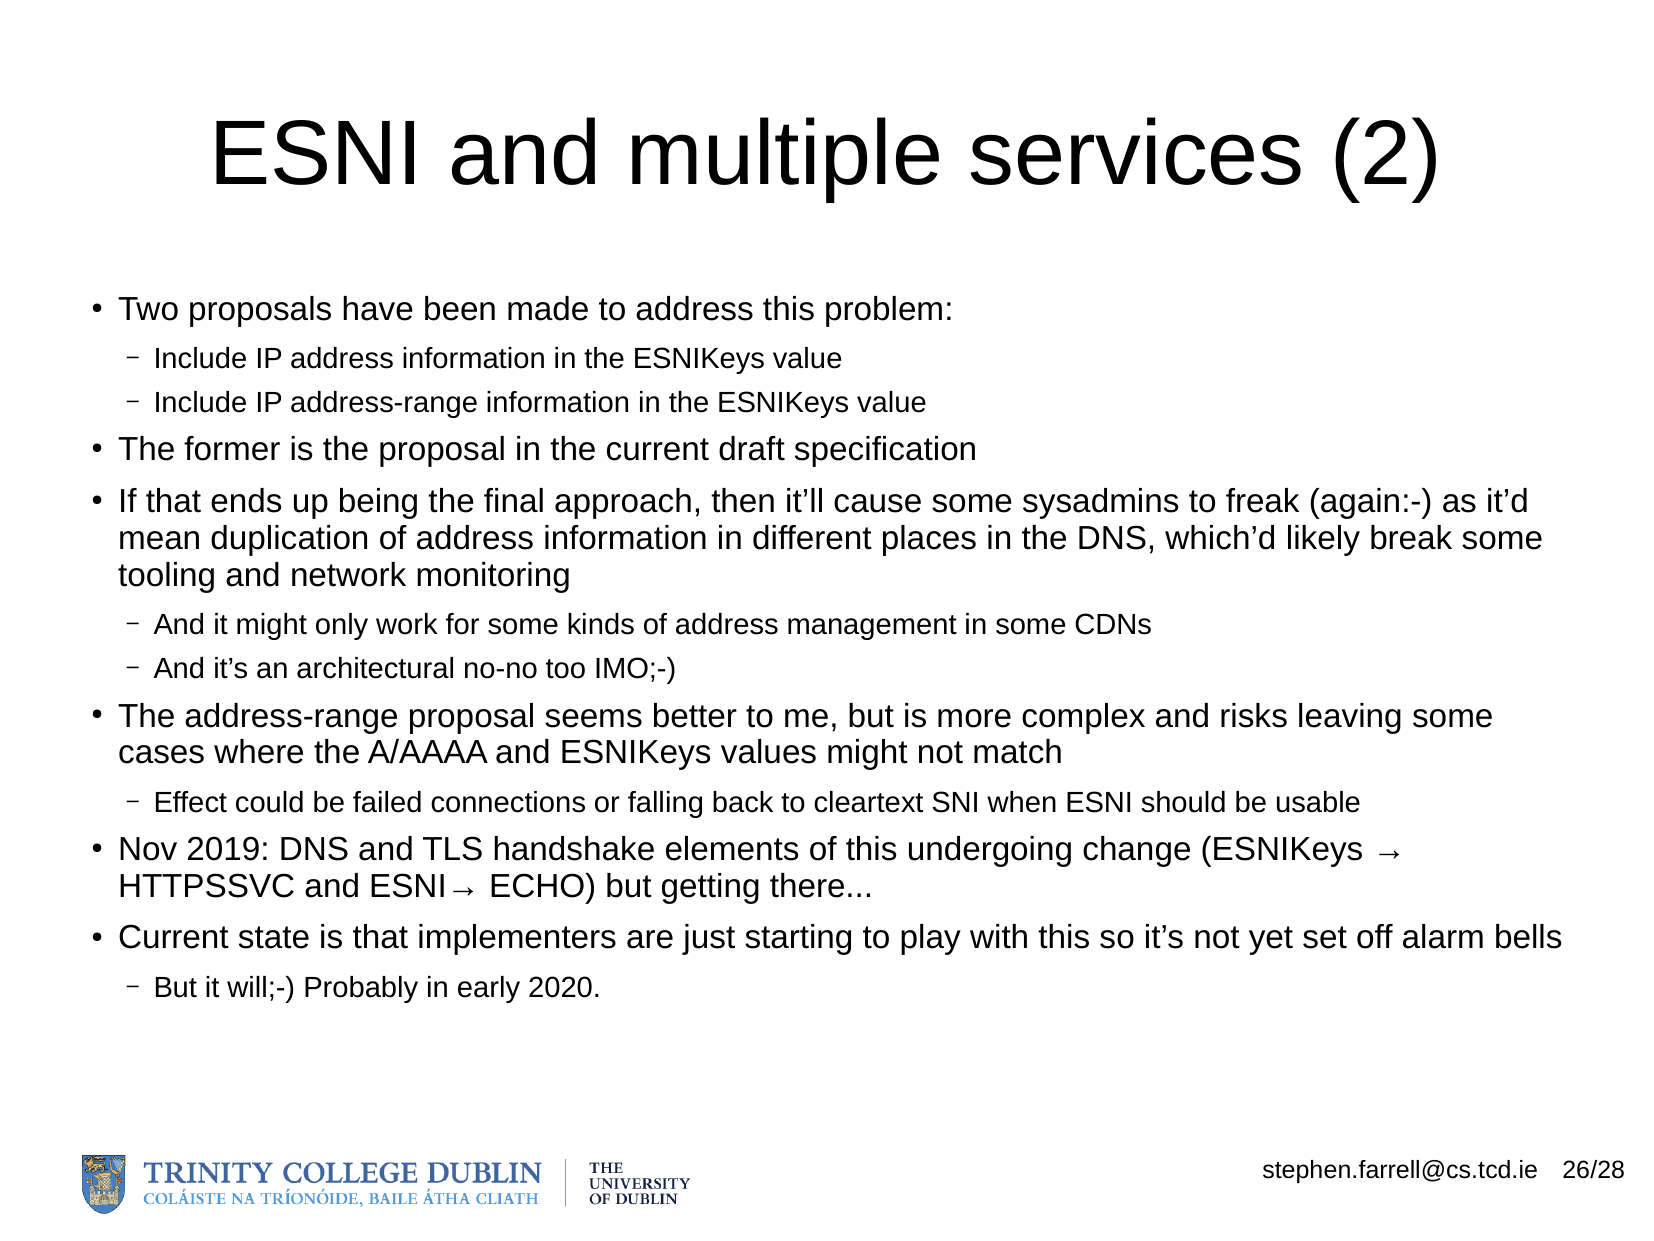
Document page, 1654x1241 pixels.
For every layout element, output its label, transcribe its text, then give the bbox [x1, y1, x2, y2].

title ESNI and multiple services (2) [82, 49, 1571, 257]
list Two proposals have been made to address this problem: Include IP address information in the ESNIKeys value Include IP address-range information in the ESNIKeys value The former is the proposal in the current draft specification If that ends up being the final approach, then it’ll cause some sysadmins to freak (again:-) as it’d mean duplication of address information in different places in the DNS, which’d likely break some tooling and network monitoring And it might only work for some kinds of address management in some CDNs And it’s an architectural no-no too IMO;-) The address-range proposal seems better to me, but is more complex and risks leaving some cases where the A/AAAA and ESNIKeys values might not match Effect could be failed connections or falling back to cleartext SNI when ESNI should be usable Nov 2019: DNS and TLS handshake elements of this undergoing change (ESNIKeys → HTTPSSVC and ESNI→ ECHO) but getting there... Current state is that implementers are just starting to play with this so it’s not yet set off alarm bells But it will;-) Probably in early 2020. [82, 290, 1571, 1010]
picture [82, 1155, 694, 1214]
